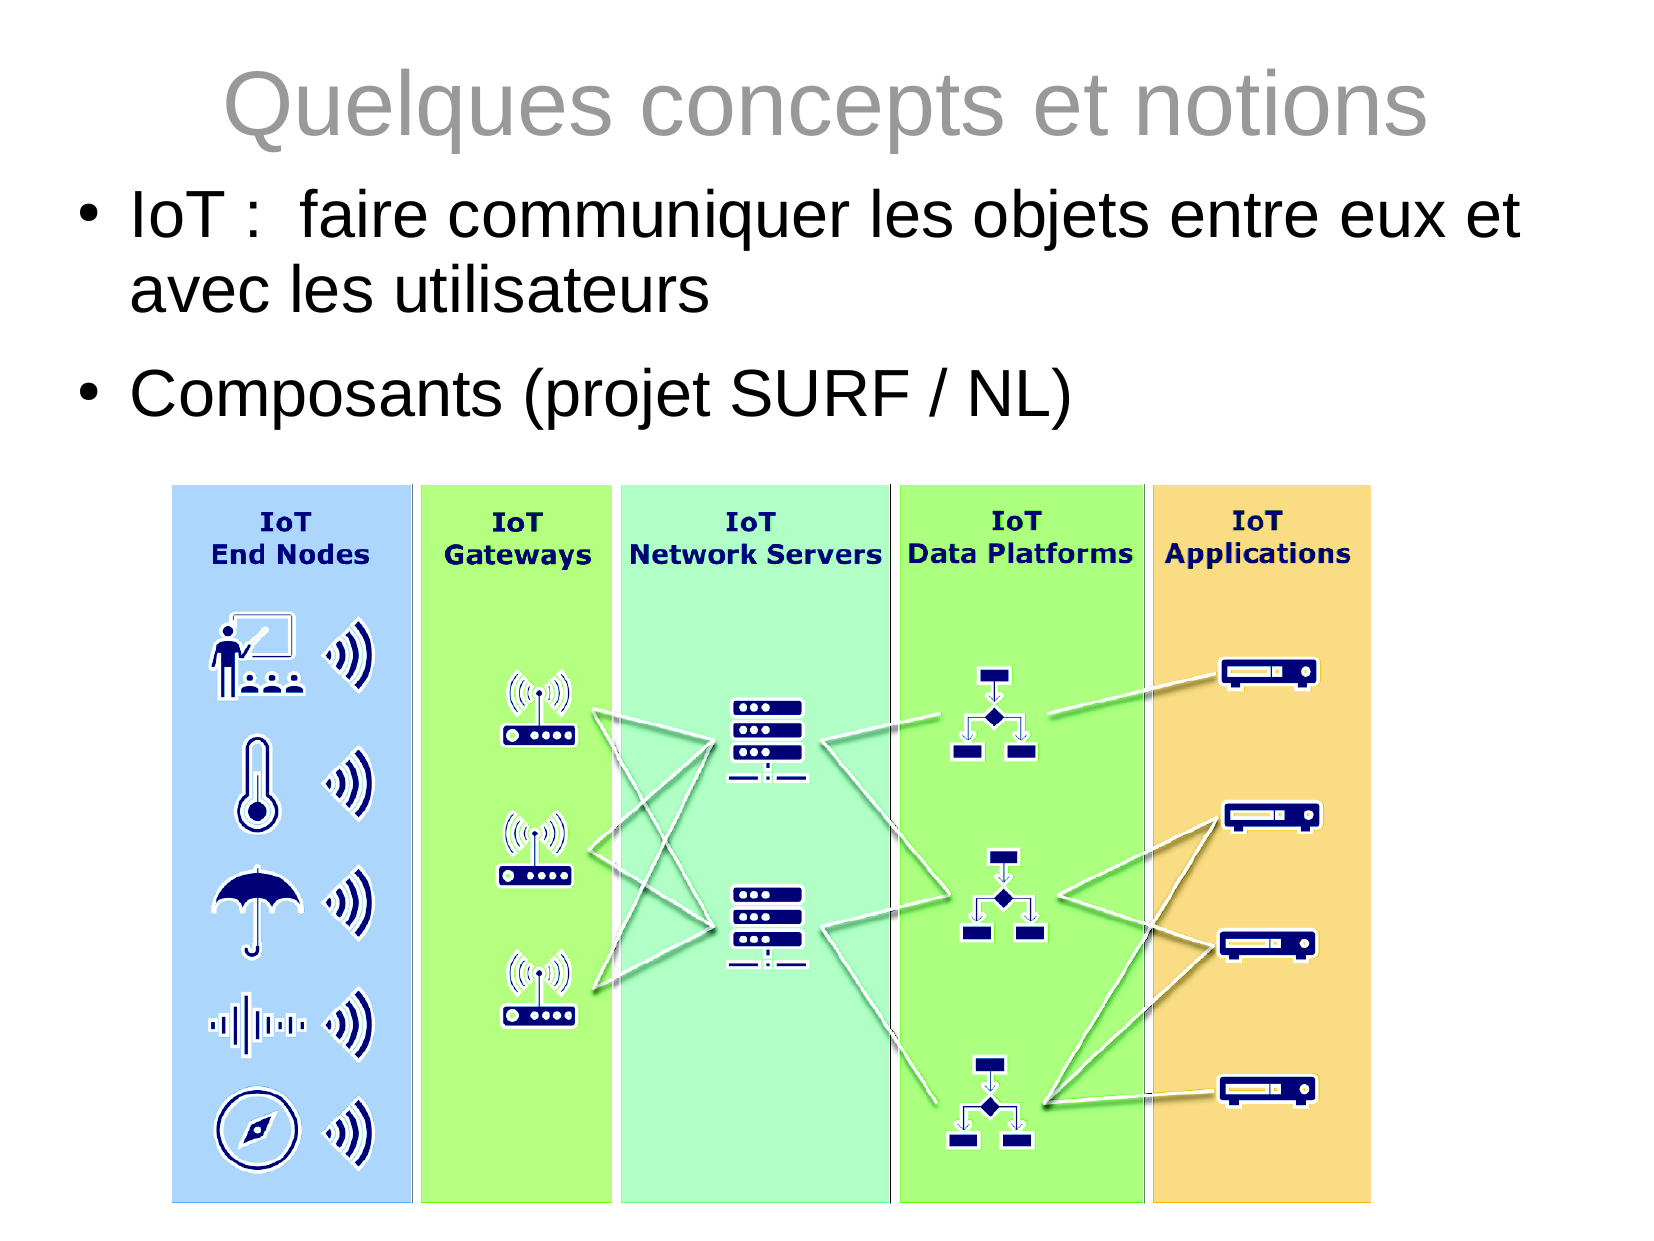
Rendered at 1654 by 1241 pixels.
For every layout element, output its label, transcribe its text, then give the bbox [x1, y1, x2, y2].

title Quelques concepts et notions [82, 0, 1571, 208]
picture [172, 484, 1371, 1204]
list IoT : faire communiquer les objets entre eux et avec les utilisateurs Composants (projet SURF / NL) [59, 177, 1548, 897]
